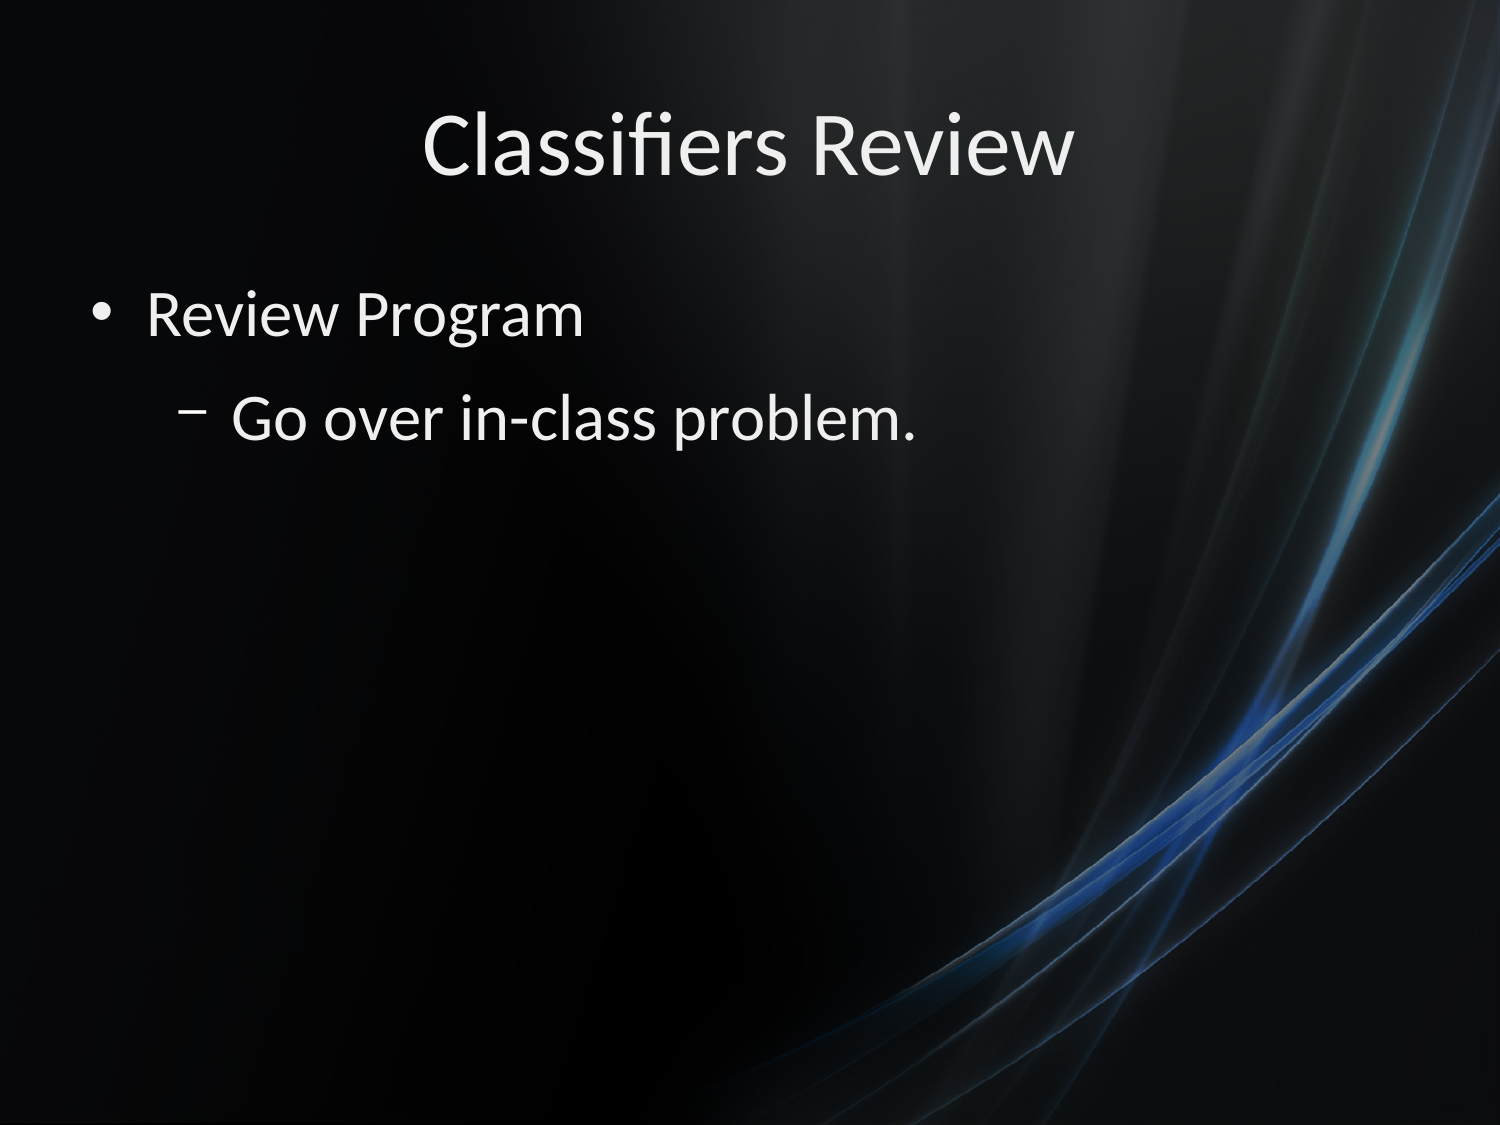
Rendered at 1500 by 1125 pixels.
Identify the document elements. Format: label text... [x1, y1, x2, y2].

list Review Program Go over in-class problem. [75, 262, 1425, 1005]
title Classifiers Review [75, 45, 1425, 233]
picture [0, 0, 1500, 1125]
